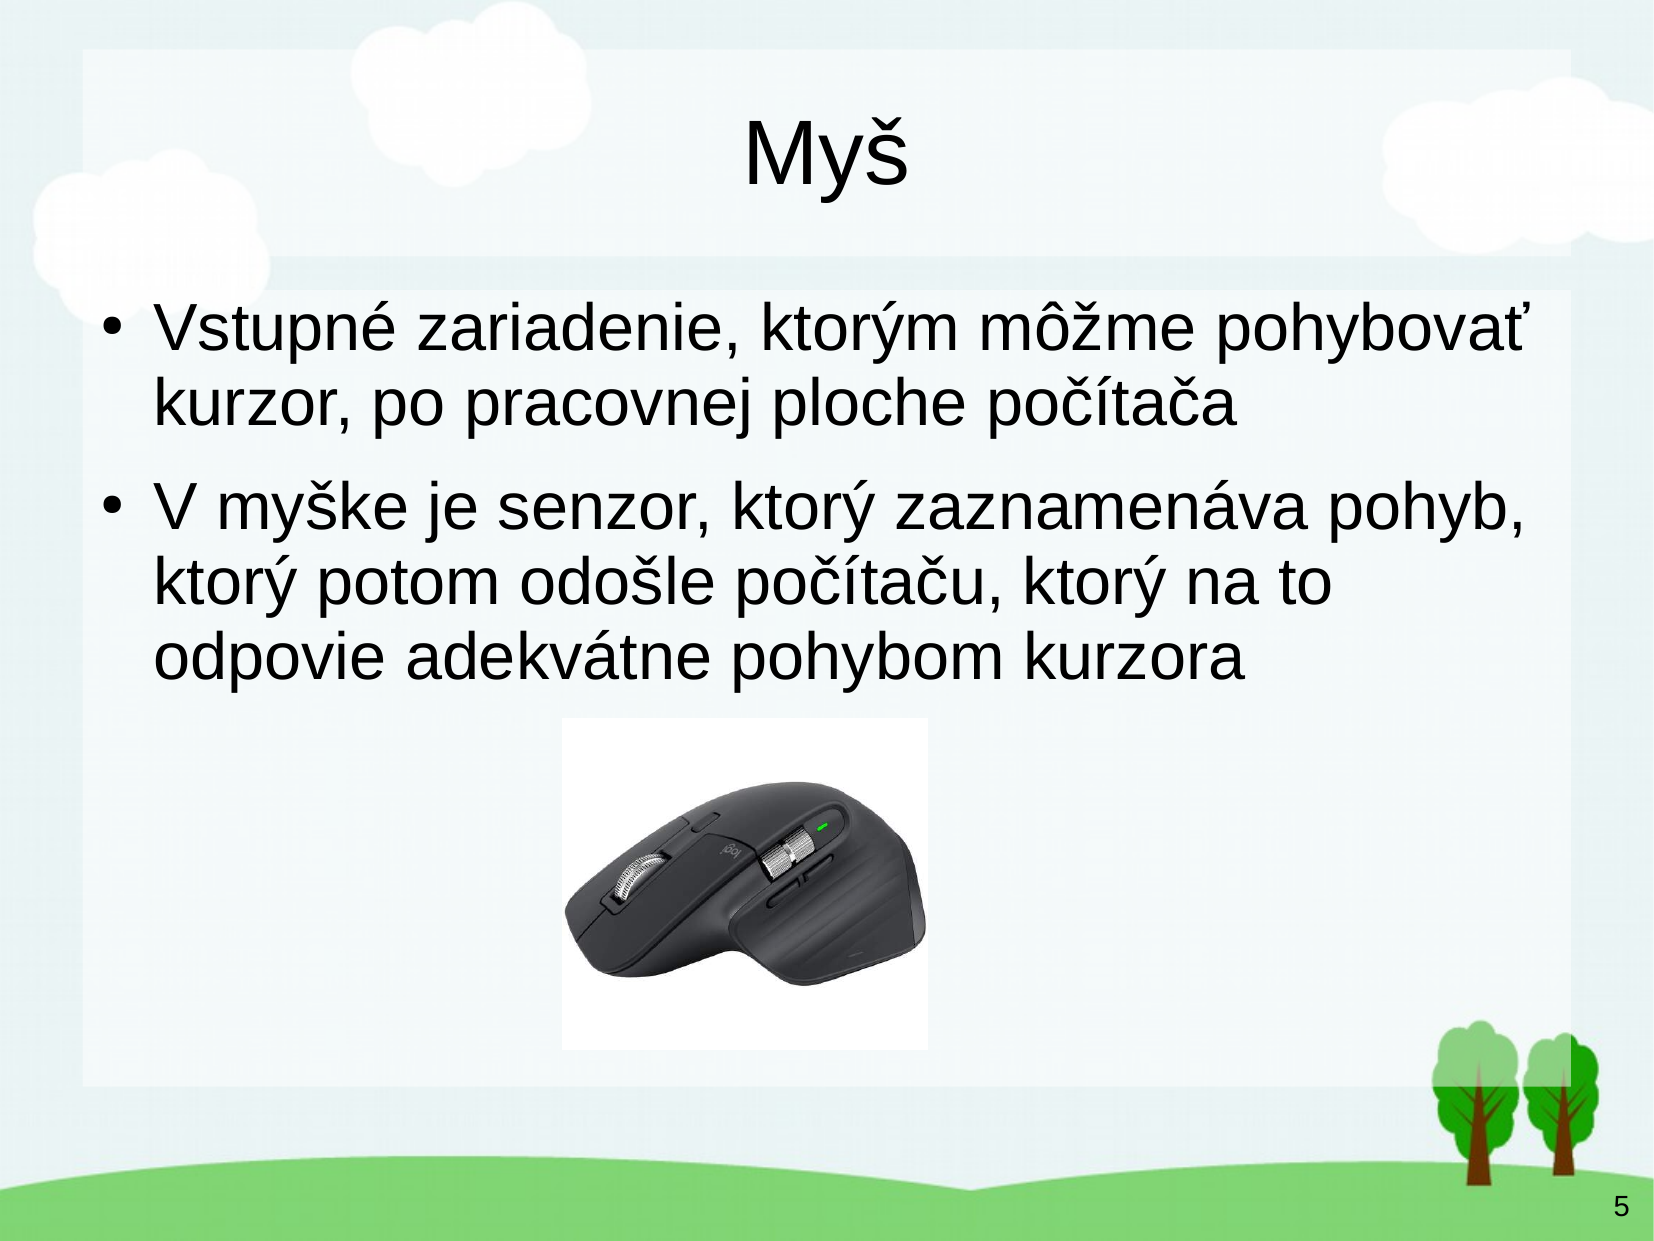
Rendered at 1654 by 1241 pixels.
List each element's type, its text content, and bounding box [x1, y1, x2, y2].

list Vstupné zariadenie, ktorým môžme pohybovať kurzor, po pracovnej ploche počítača V myške je senzor, ktorý zaznamenáva pohyb, ktorý potom odošle počítaču, ktorý na to odpovie adekvátne pohybom kurzora [82, 290, 1571, 1087]
title Myš [82, 49, 1571, 257]
picture [0, 0, 1654, 1241]
